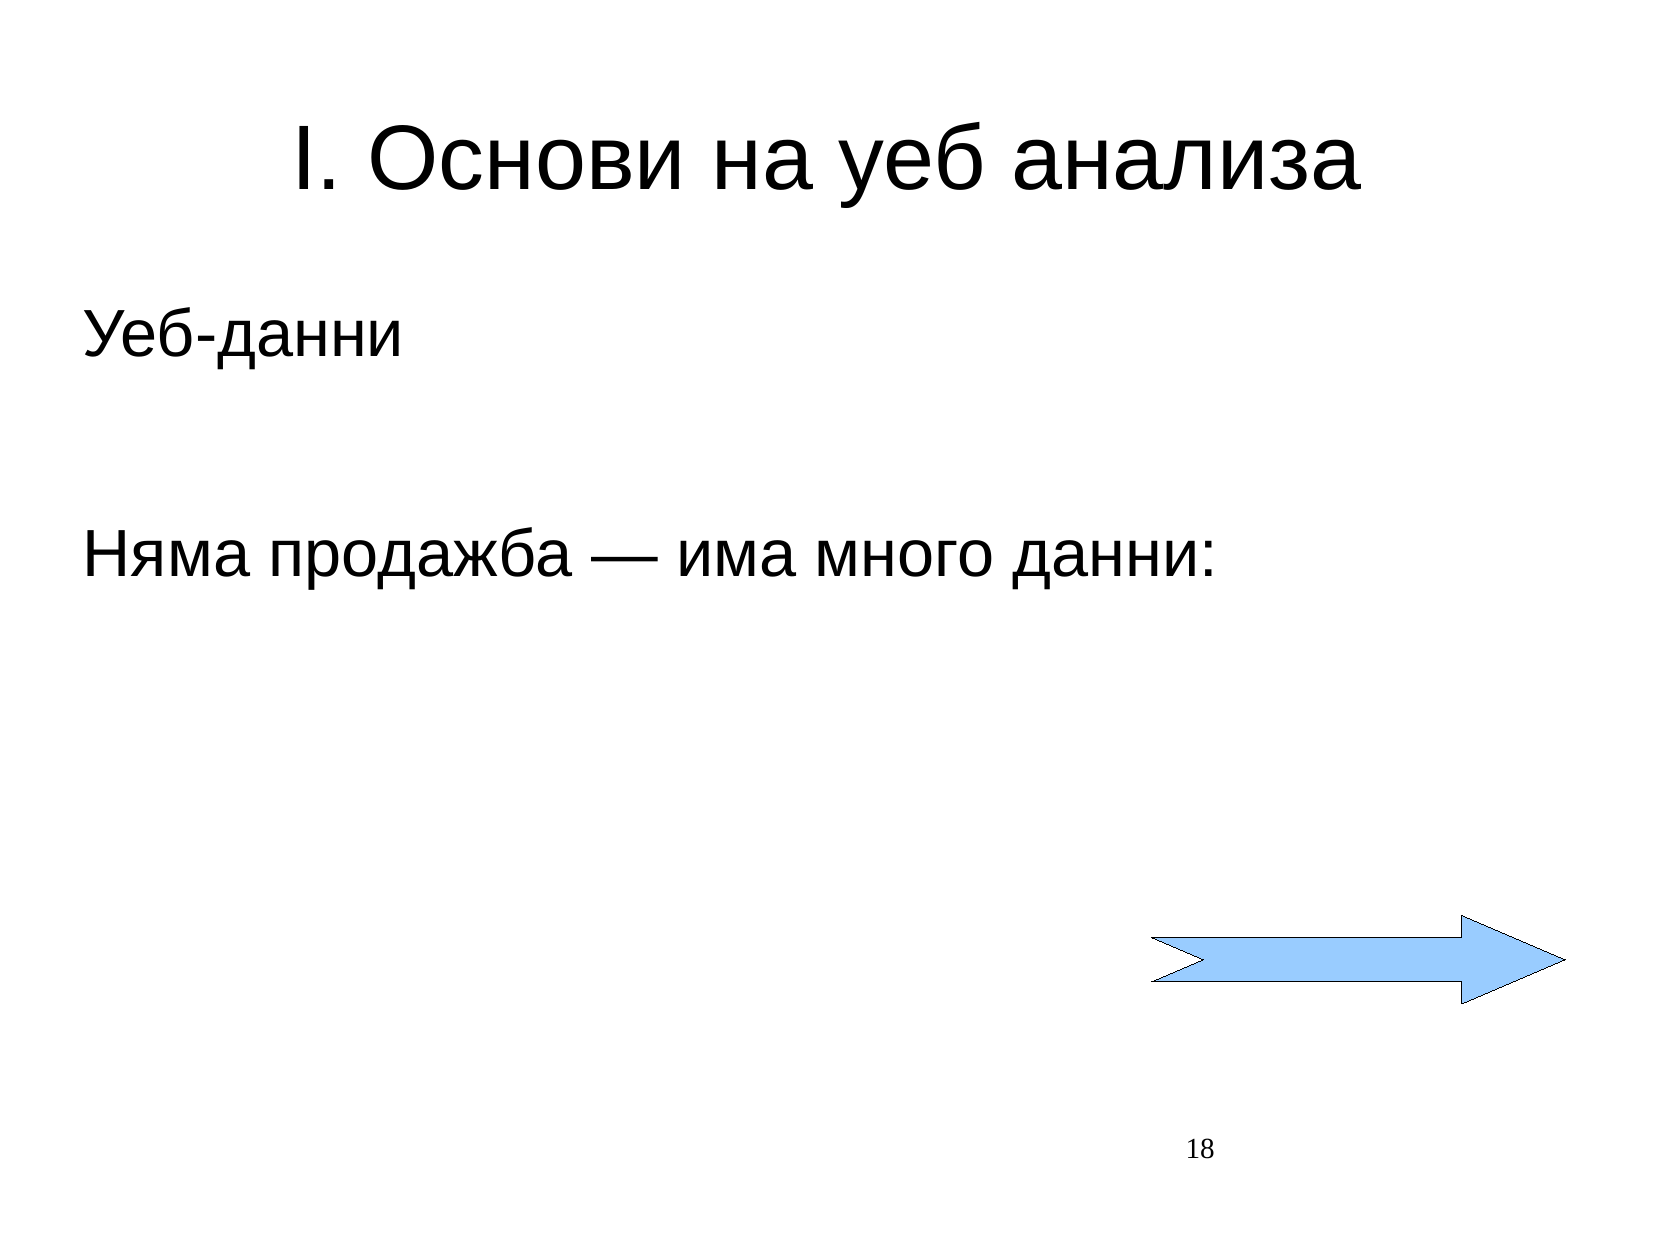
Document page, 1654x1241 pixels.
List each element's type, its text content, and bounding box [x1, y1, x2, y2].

list Уеб-данни Няма продажба — има много данни: [82, 290, 1571, 1109]
title I. Основи на уеб анализа [82, 49, 1571, 257]
text_box [1185, 1129, 1571, 1216]
